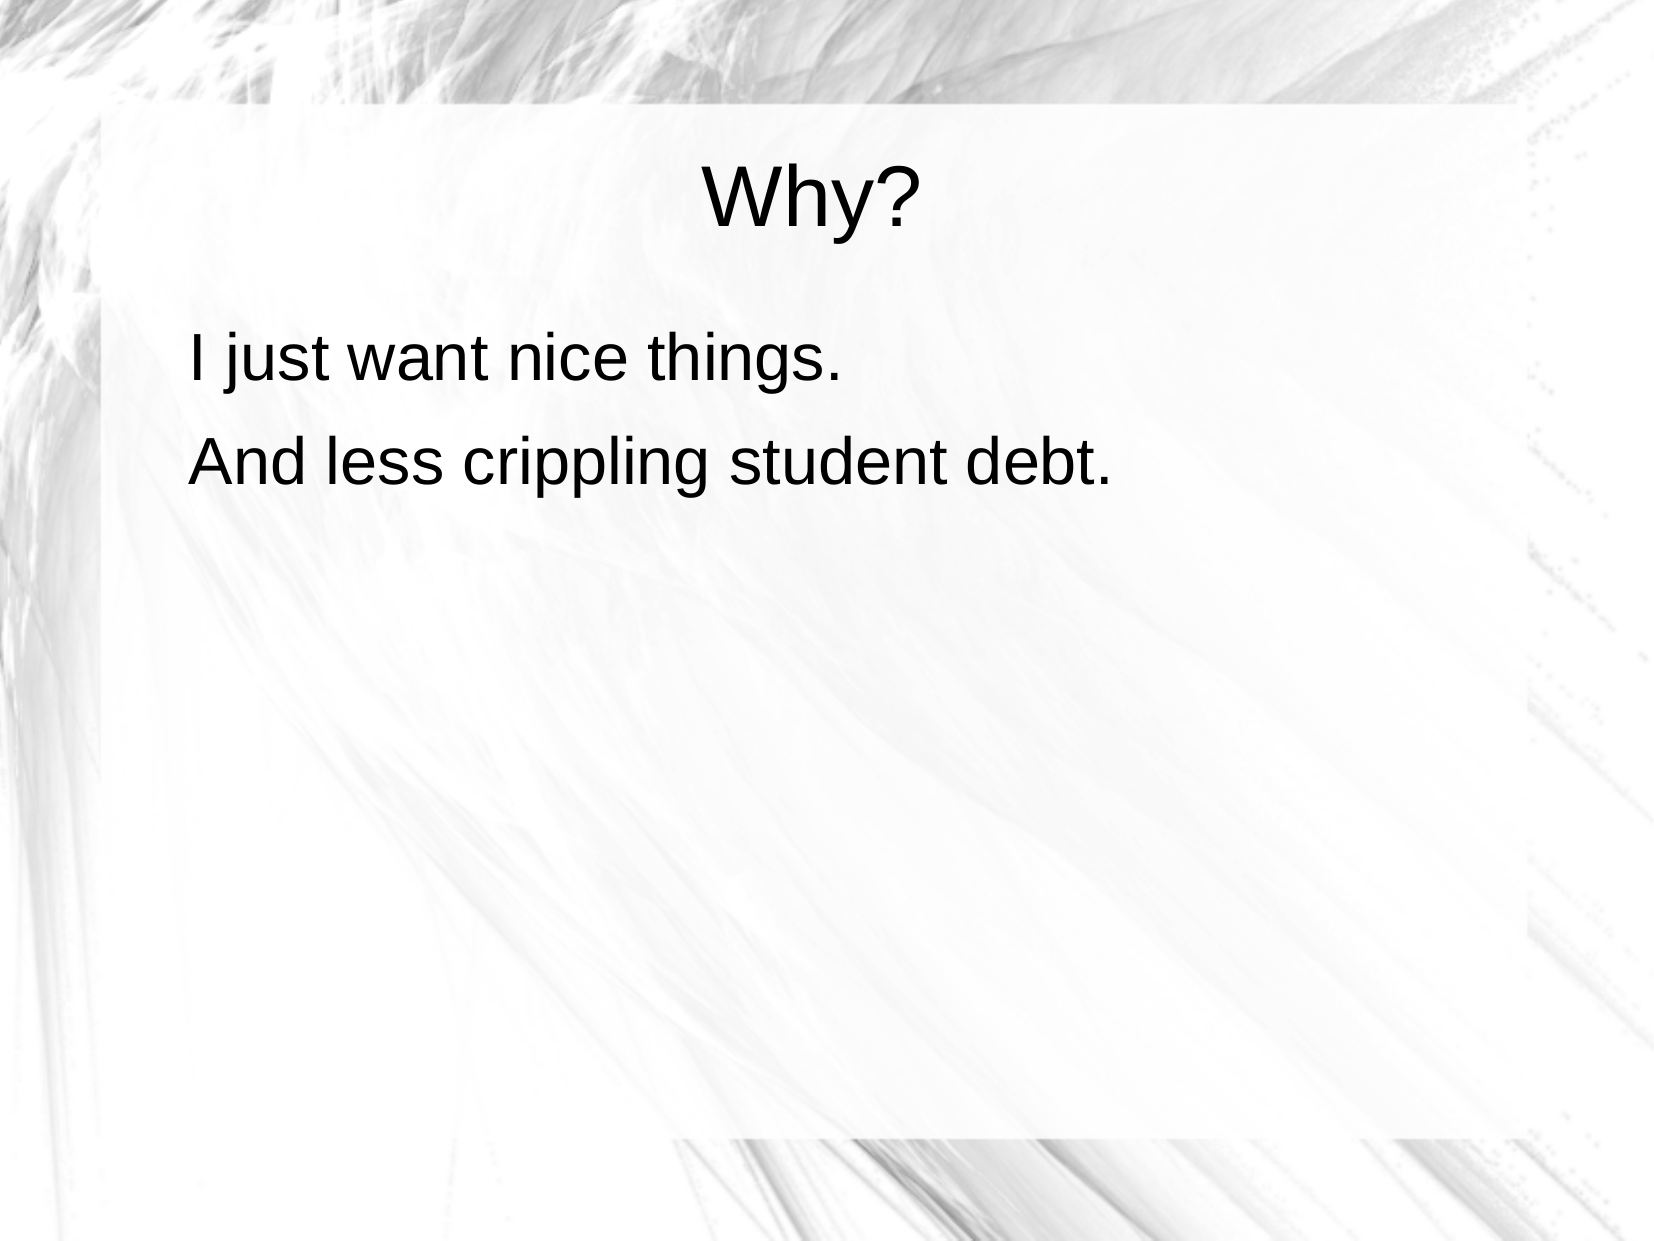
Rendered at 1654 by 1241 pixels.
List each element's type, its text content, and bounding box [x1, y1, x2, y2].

title Why? [118, 112, 1506, 281]
picture [0, 0, 1654, 1241]
list I just want nice things. And less crippling student debt. [118, 319, 1571, 945]
